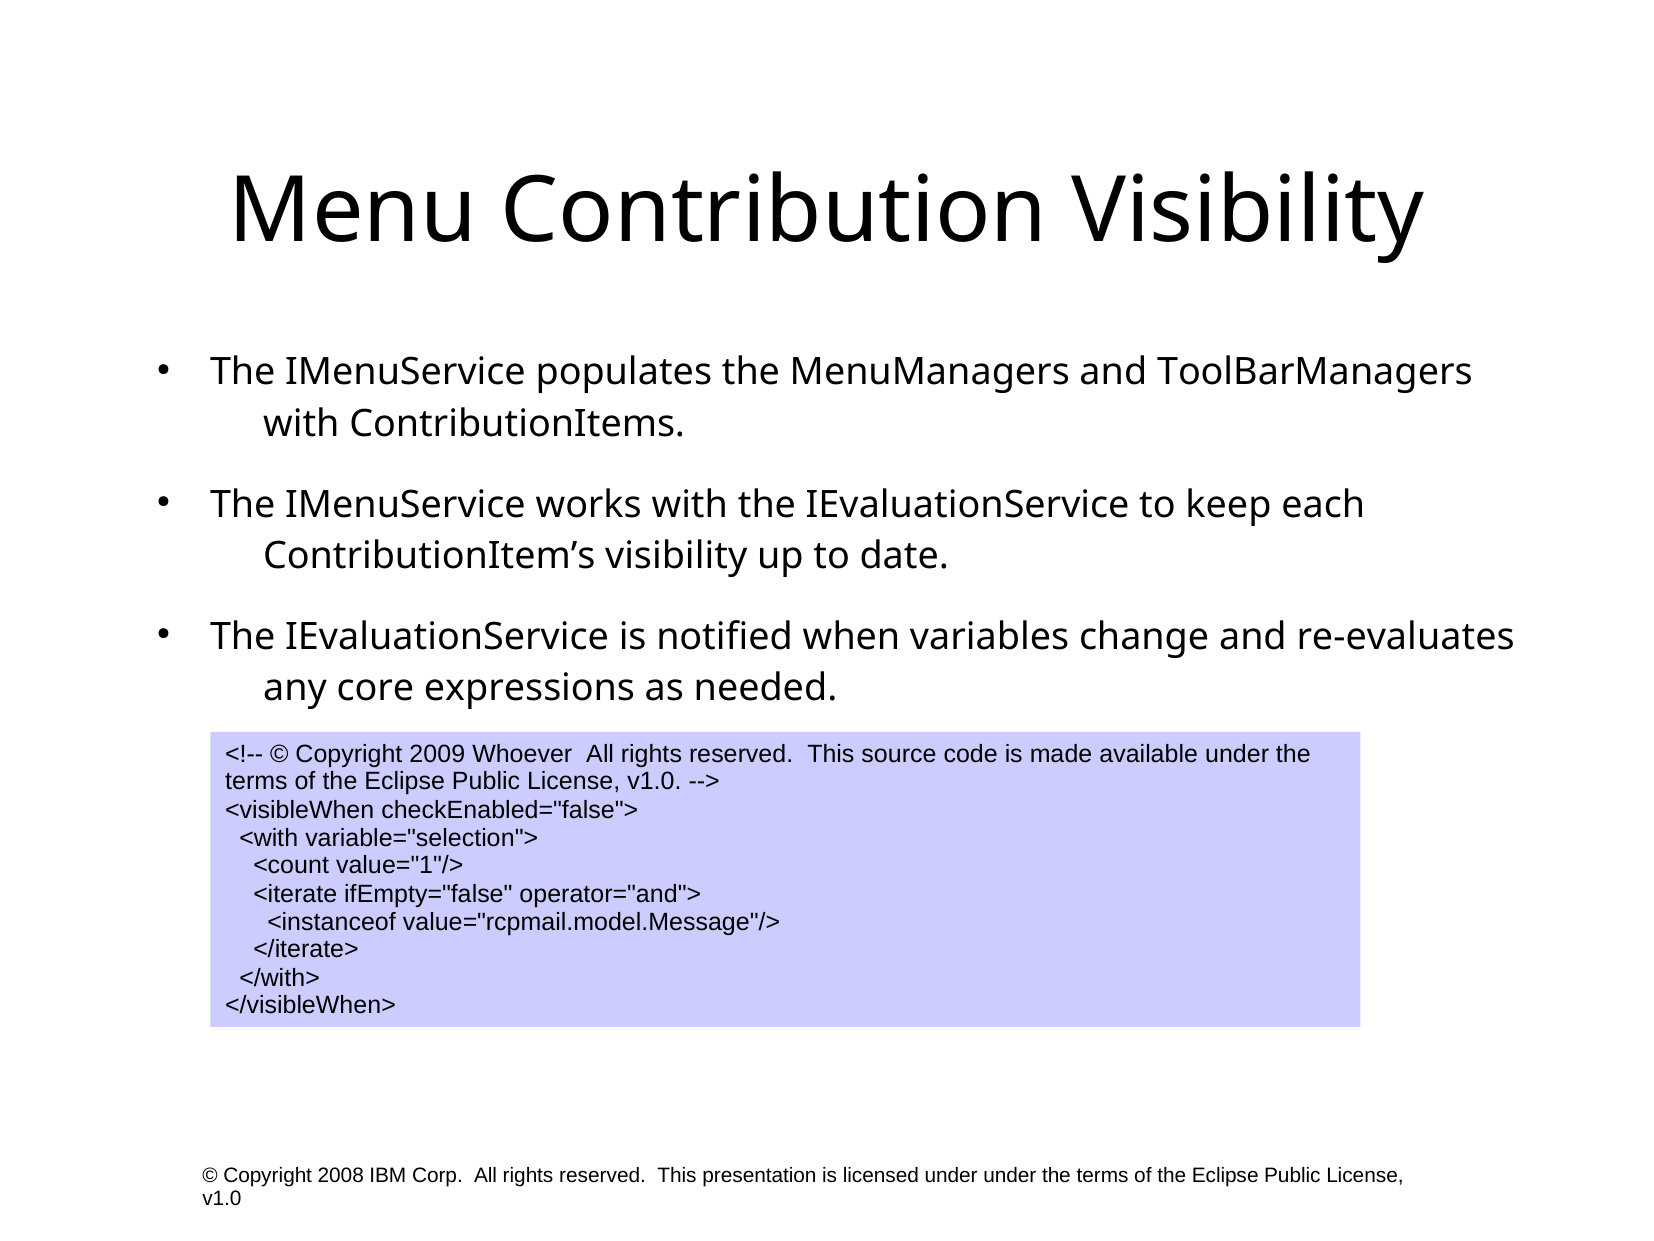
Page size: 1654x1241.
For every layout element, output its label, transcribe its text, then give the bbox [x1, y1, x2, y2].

list The IMenuService populates the MenuManagers and ToolBarManagers with ContributionItems. The IMenuService works with the IEvaluationService to keep each ContributionItem’s visibility up to date. The IEvaluationService is notified when variables change and re-evaluates any core expressions as needed. [121, 344, 1534, 1127]
title Menu Contribution Visibility [121, 102, 1534, 311]
text_box <!-- © Copyright 2009 Whoever All rights reserved. This source code is made available under the terms of the Eclipse Public License, v1.0. --> <visibleWhen checkEnabled="false"> <with variable="selection"> <count value="1"/> <iterate ifEmpty="false" operator="and"> <instanceof value="rcpmail.model.Message"/> </iterate> </with> </visibleWhen> [210, 731, 1361, 1027]
